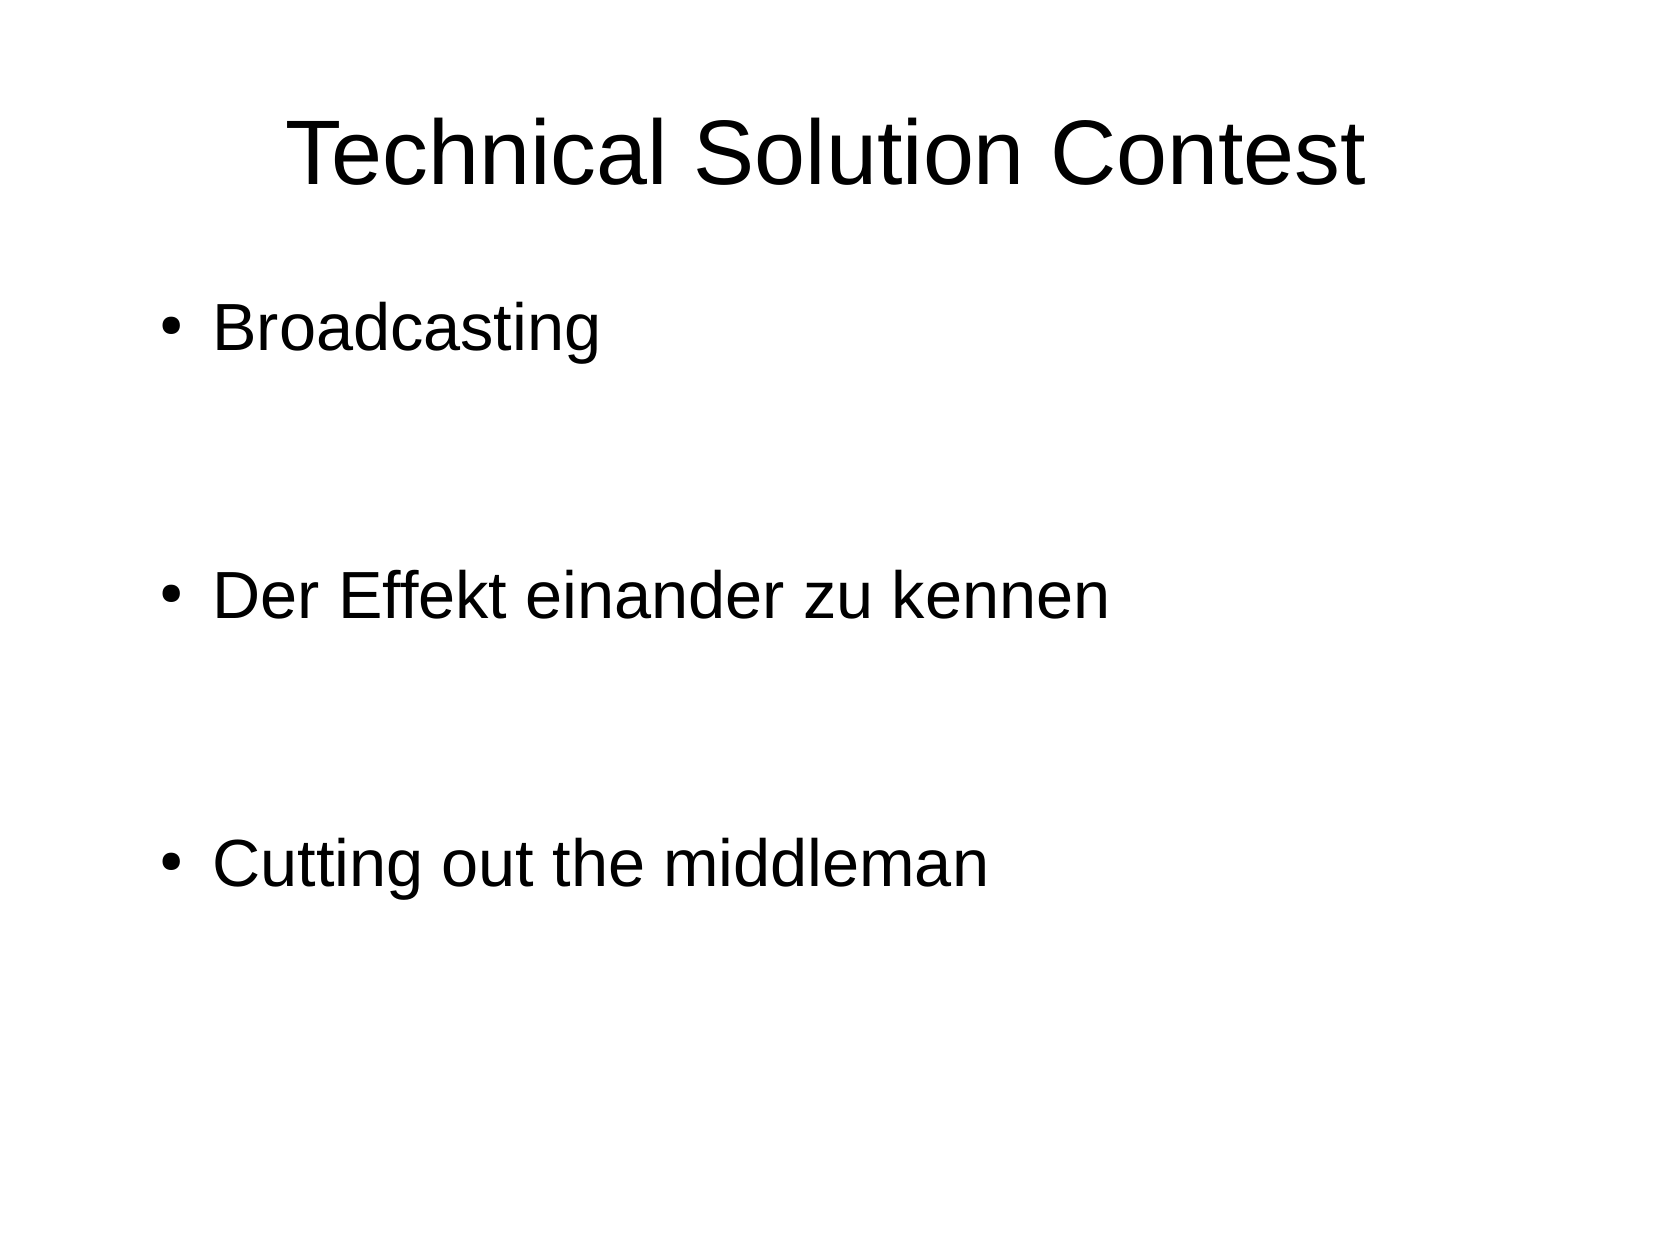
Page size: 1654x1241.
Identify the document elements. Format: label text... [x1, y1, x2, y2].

list Broadcasting Der Effekt einander zu kennen Cutting out the middleman [82, 290, 1571, 1109]
title Technical Solution Contest [82, 49, 1571, 257]
